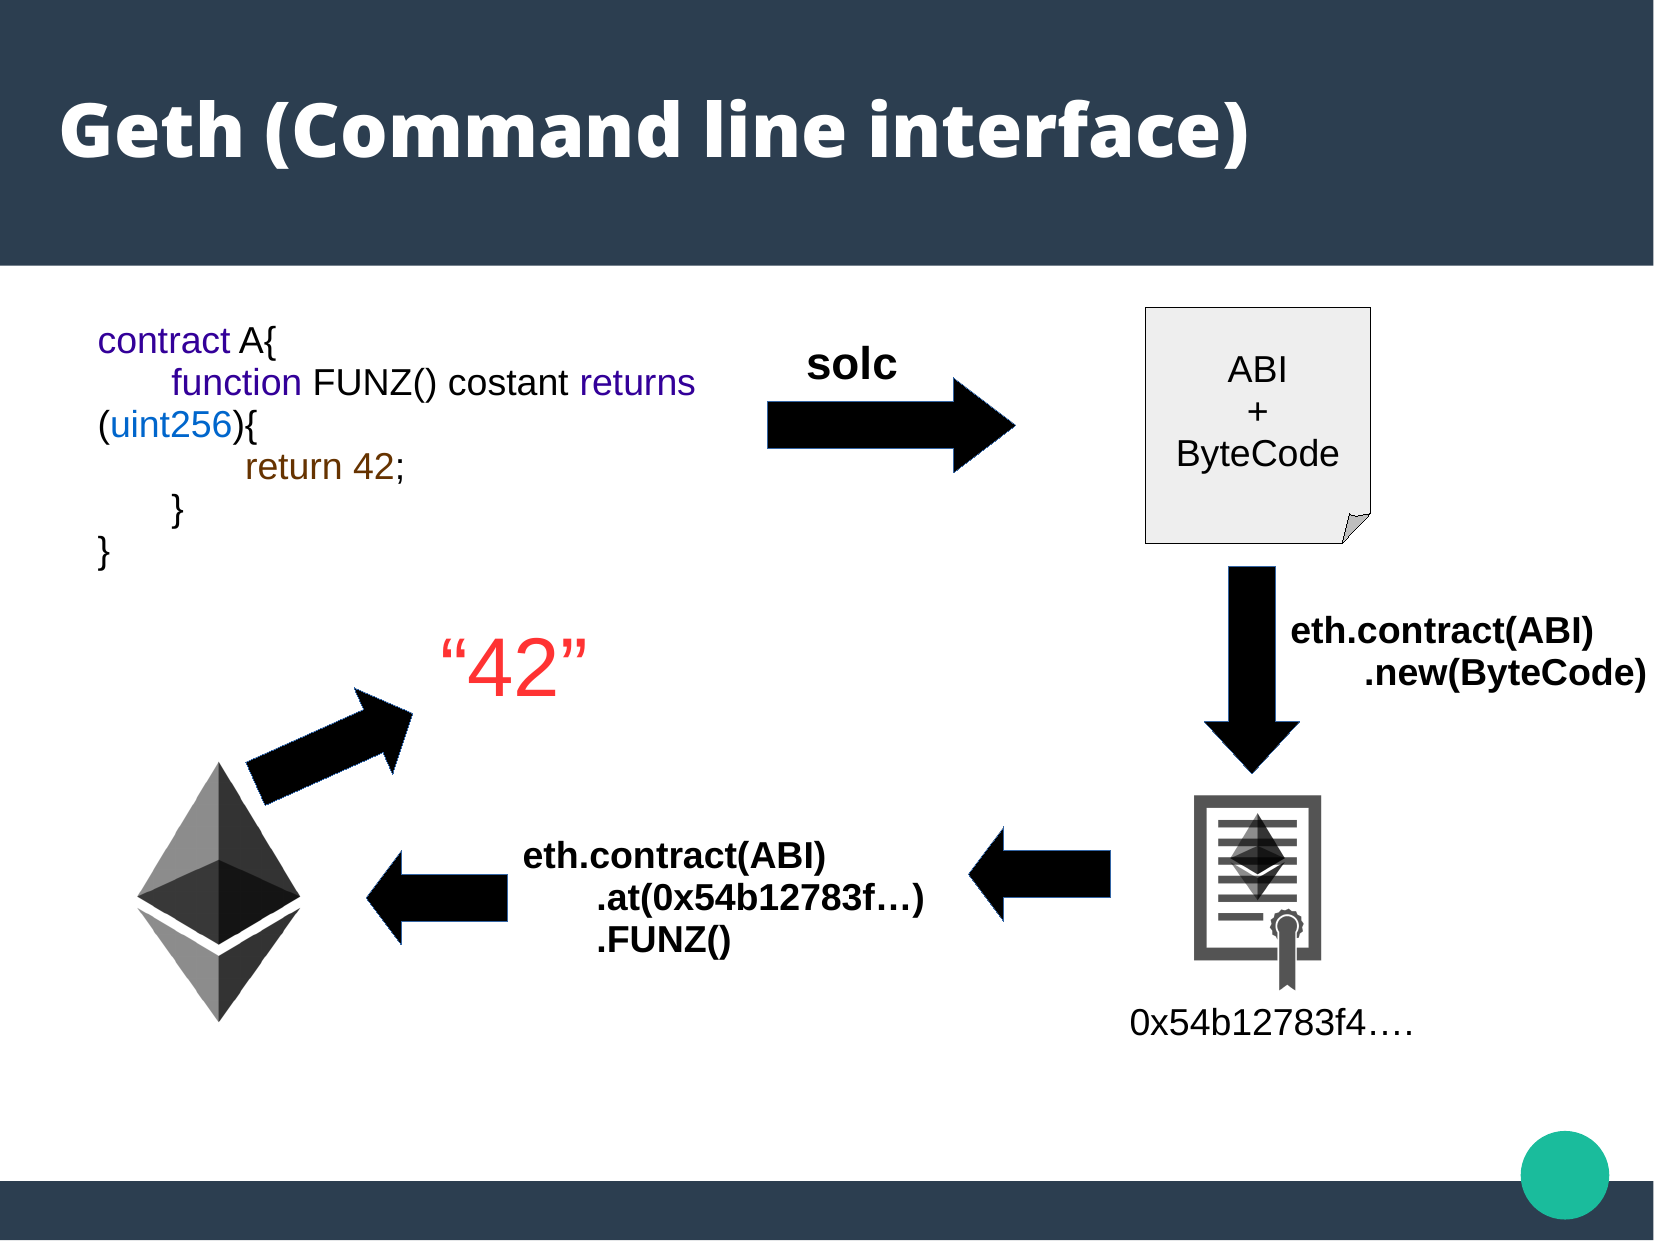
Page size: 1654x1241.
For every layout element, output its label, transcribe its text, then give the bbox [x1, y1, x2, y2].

text_box ABI + ByteCode [1145, 307, 1371, 544]
text_box [1204, 566, 1300, 774]
title Geth (Command line interface) [59, 49, 1595, 207]
text_box eth.contract(ABI) .at(0x54b12783f…) .FUNZ() [507, 826, 1028, 968]
text_box eth.contract(ABI) .new(ByteCode) [1276, 602, 1654, 702]
text_box “42” [425, 614, 686, 756]
text_box [245, 687, 413, 806]
text_box solc [791, 330, 981, 397]
text_box contract A{ function FUNZ() costant returns (uint256){ return 42; } } [82, 311, 745, 579]
text_box [767, 377, 1016, 473]
text_box 0x54b12783f4…. [1114, 994, 1430, 1052]
picture [1133, 755, 1382, 994]
picture [23, 696, 414, 1087]
text_box [414, 874, 508, 922]
text_box [968, 826, 1111, 922]
